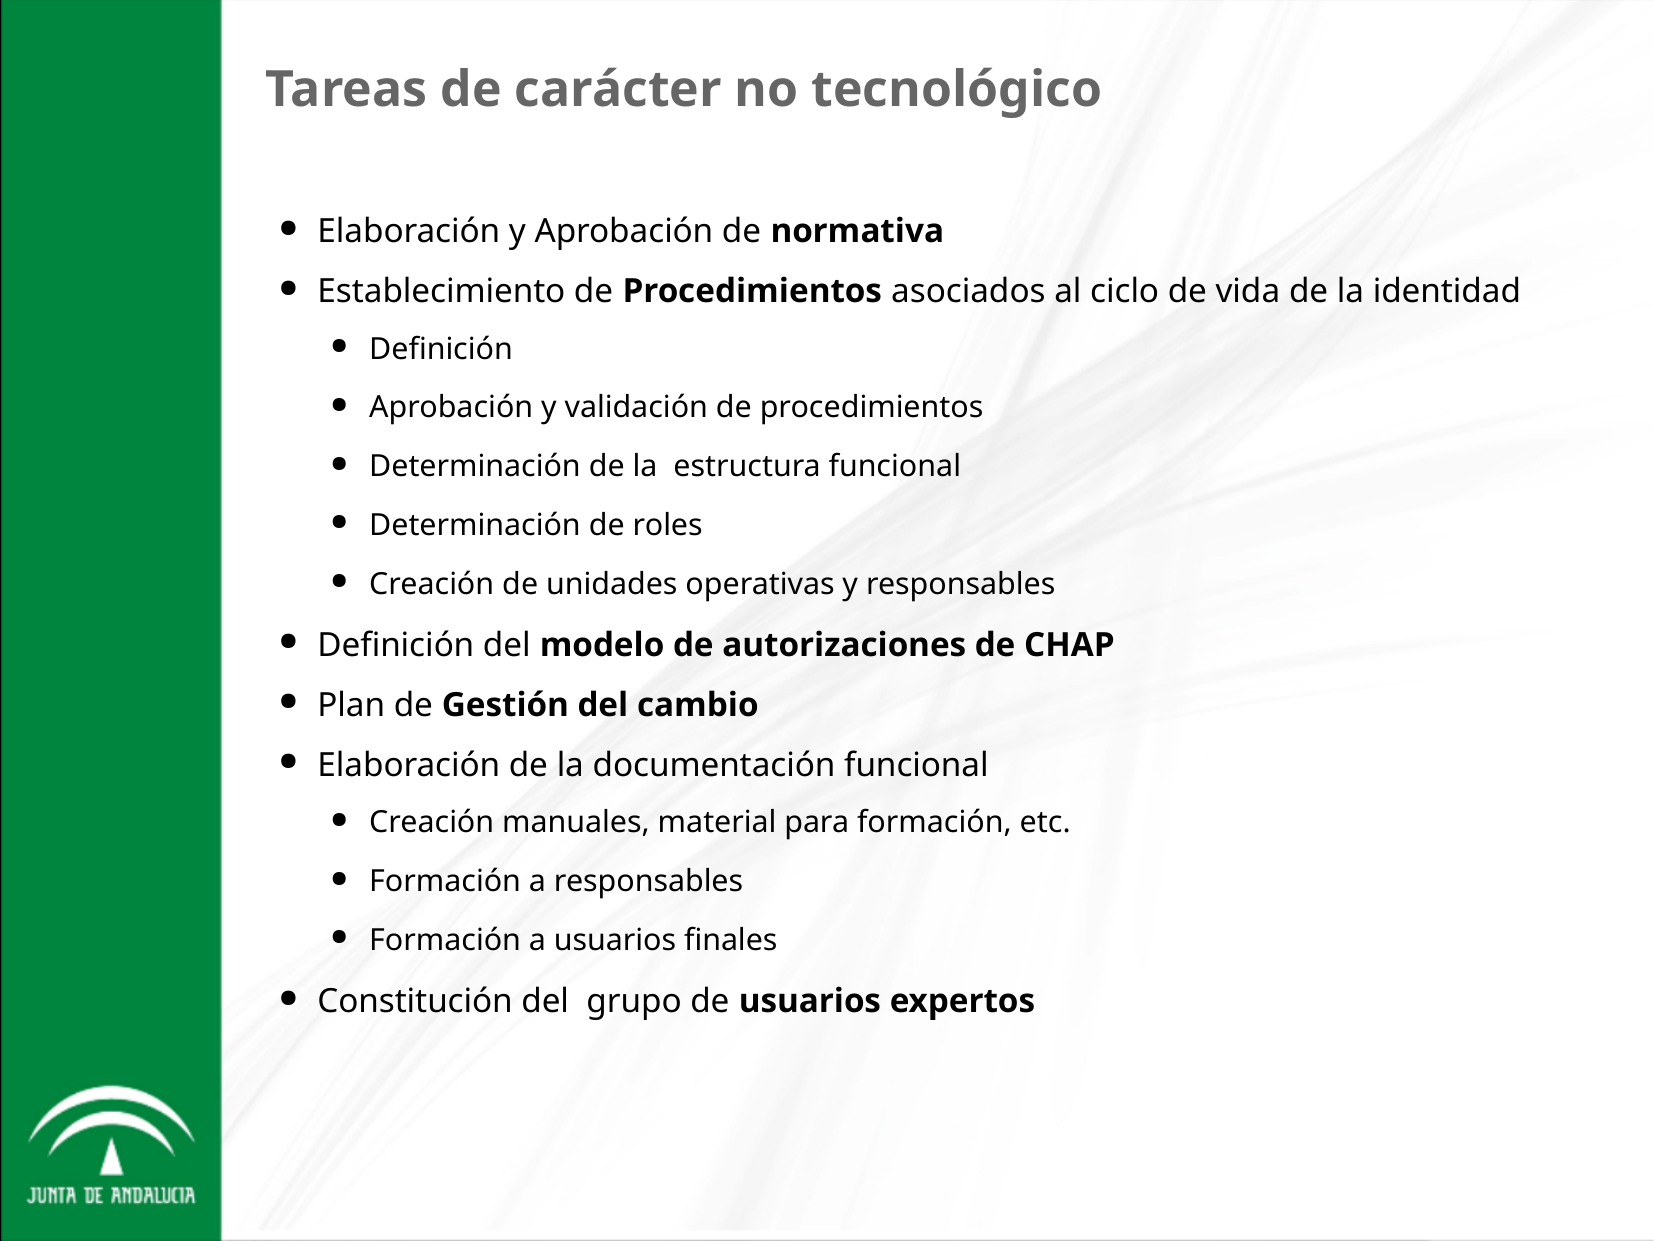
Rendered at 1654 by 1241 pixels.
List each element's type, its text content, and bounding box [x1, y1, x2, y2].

title Tareas de carácter no tecnológico [265, 37, 1571, 136]
list Elaboración y Aprobación de normativa Establecimiento de Procedimientos asociados al ciclo de vida de la identidad Definición Aprobación y validación de procedimientos Determinación de la estructura funcional Determinación de roles Creación de unidades operativas y responsables Definición del modelo de autorizaciones de CHAP Plan de Gestión del cambio Elaboración de la documentación funcional Creación manuales, material para formación, etc. Formación a responsables Formación a usuarios finales Constitución del grupo de usuarios expertos [265, 206, 1571, 1026]
picture [0, 0, 1654, 1241]
